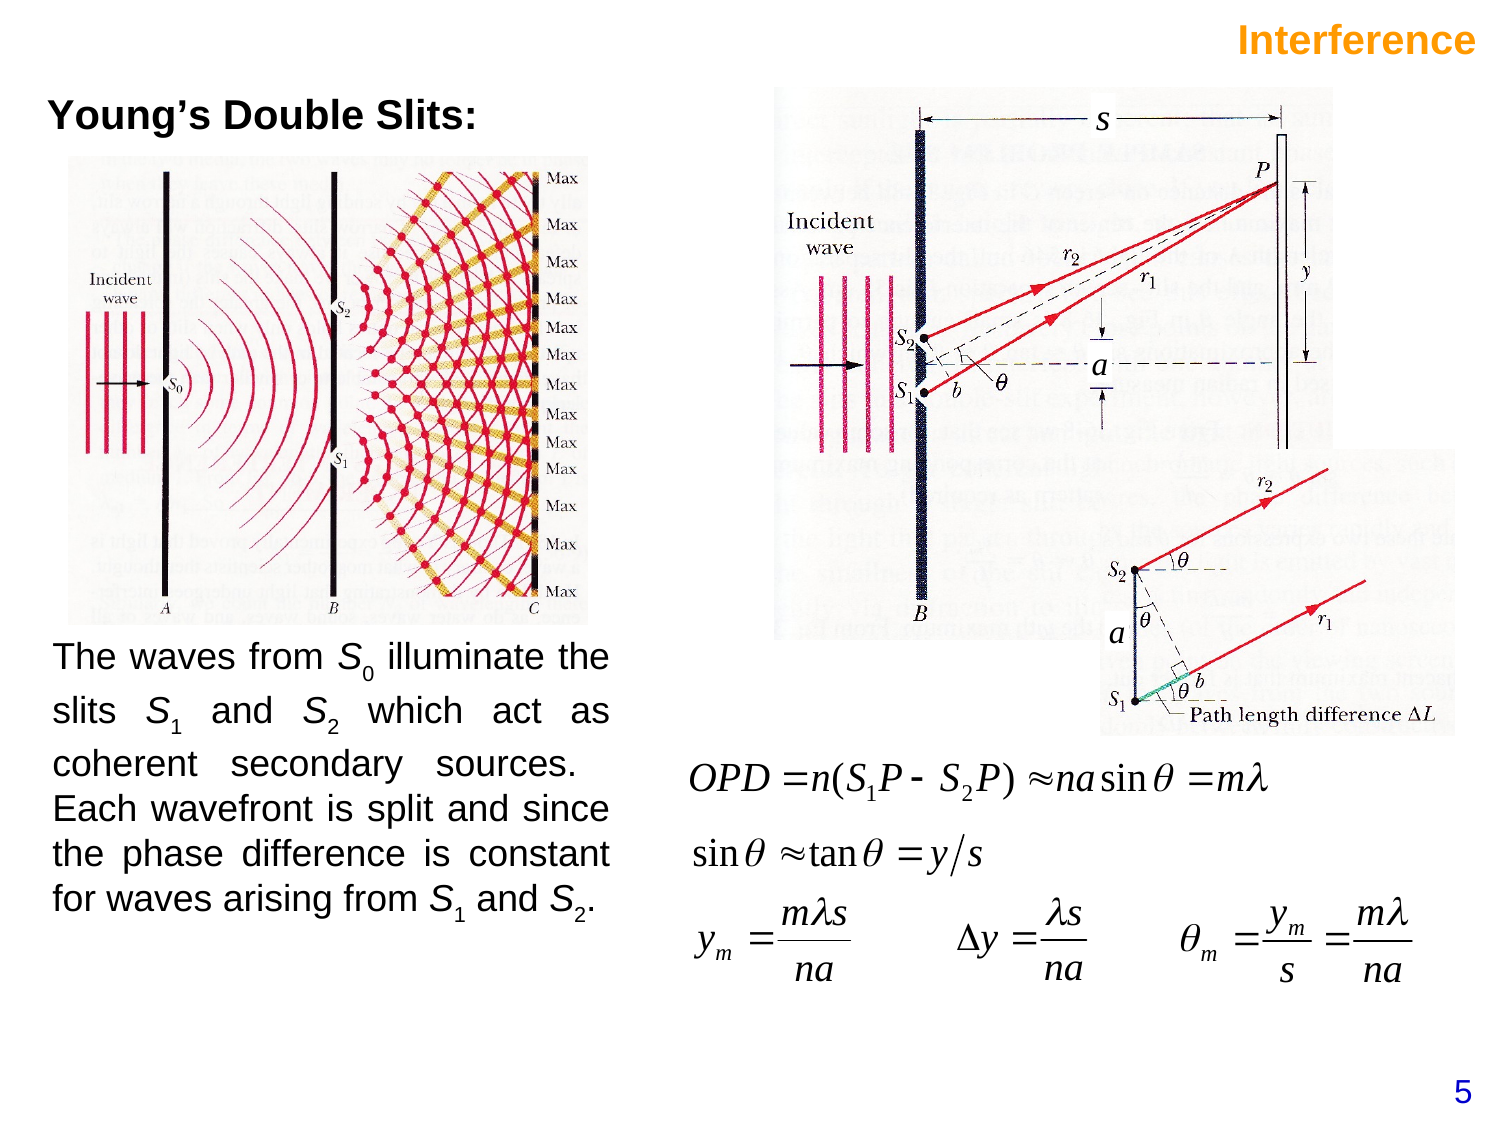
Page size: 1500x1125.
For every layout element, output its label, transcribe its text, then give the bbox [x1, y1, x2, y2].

text_box Young’s Double Slits: [32, 80, 1470, 146]
chart [687, 887, 858, 991]
chart [950, 887, 1094, 990]
text_box Interference [1237, 12, 1488, 63]
text_box The waves from S0 illuminate the slits S1 and S2 which act as coherent secondary sources. Each wavefront is split and since the phase difference is constant for waves arising from S1 and S2. [37, 624, 626, 935]
chart [683, 750, 1276, 809]
text_box <number> [1324, 1062, 1488, 1107]
picture [68, 156, 588, 624]
chart [1175, 887, 1419, 992]
text_box s [1090, 92, 1116, 139]
text_box a [1087, 342, 1113, 383]
text_box a [1104, 610, 1130, 651]
chart [687, 825, 990, 884]
picture [774, 87, 1455, 736]
